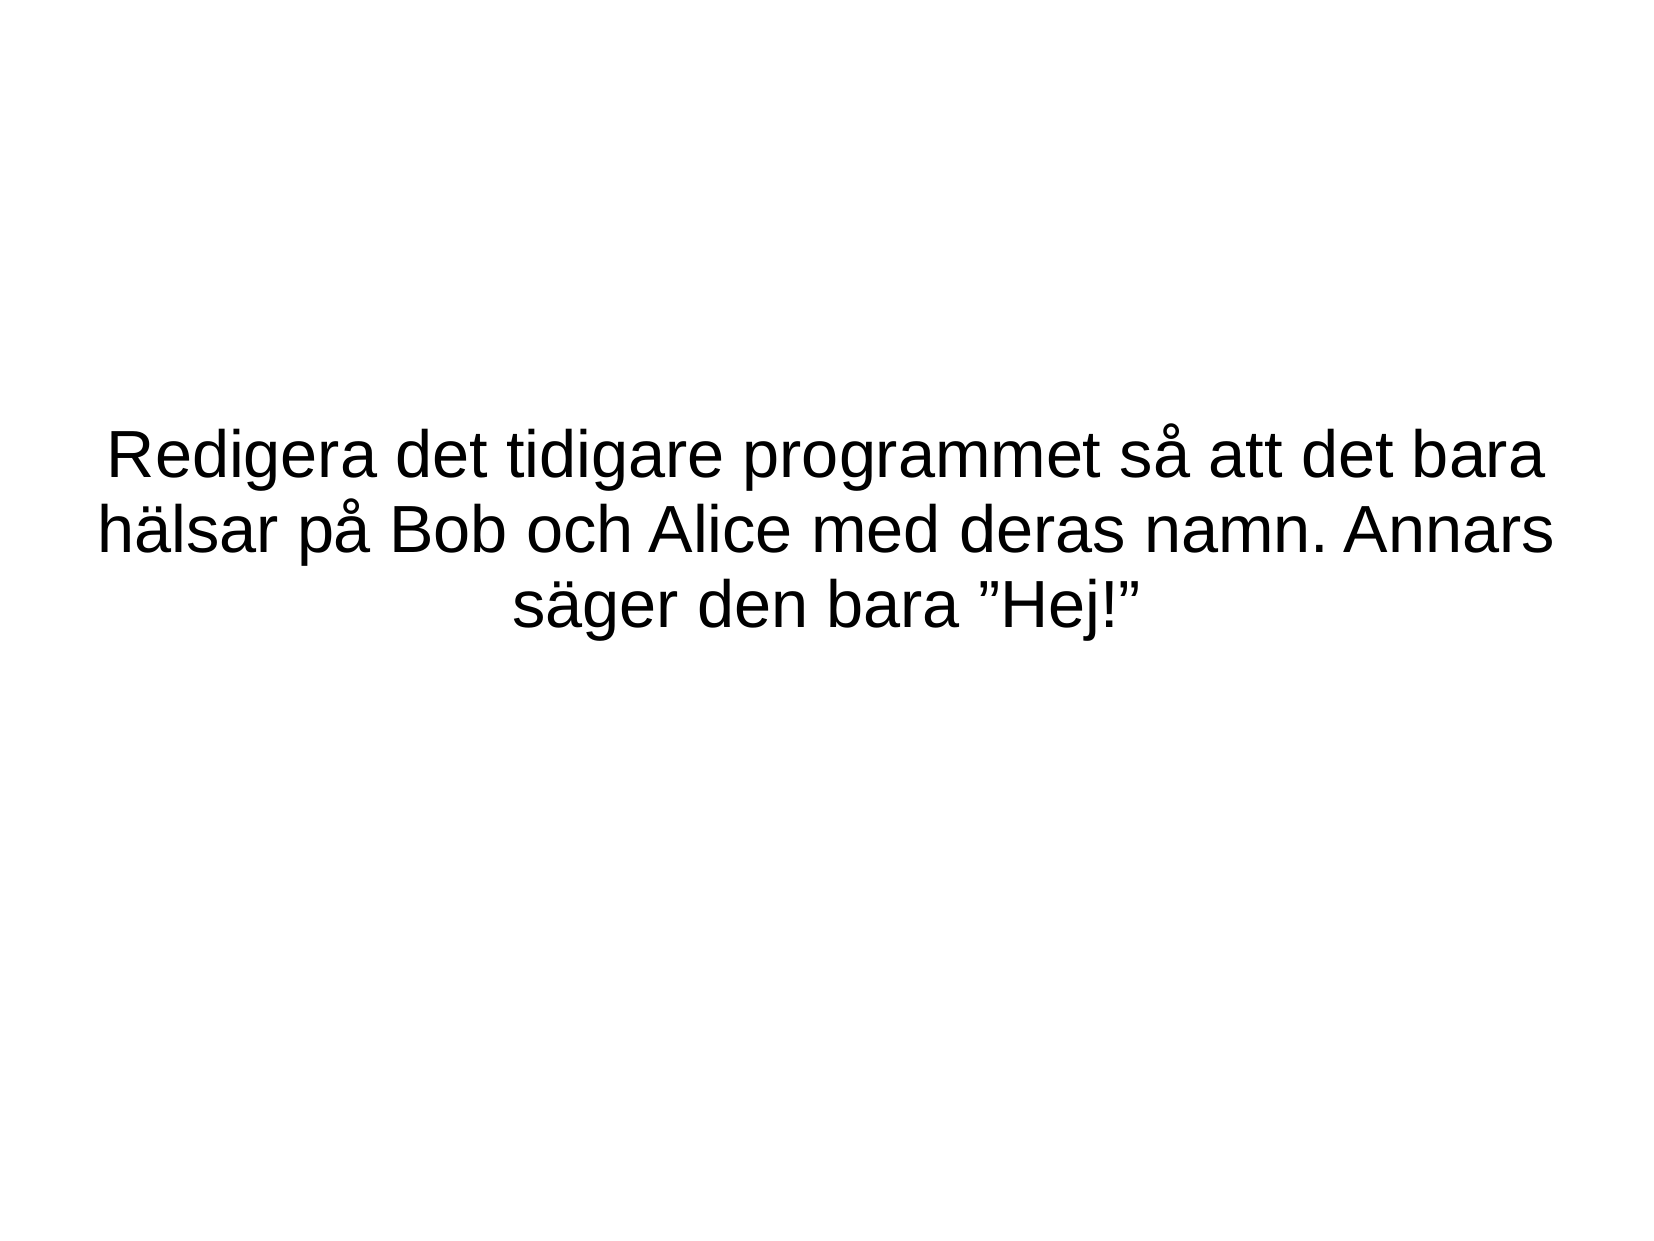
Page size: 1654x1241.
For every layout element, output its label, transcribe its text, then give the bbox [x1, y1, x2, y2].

subtitle Redigera det tidigare programmet så att det bara hälsar på Bob och Alice med deras namn. Annars säger den bara ”Hej!” [82, 49, 1571, 1010]
